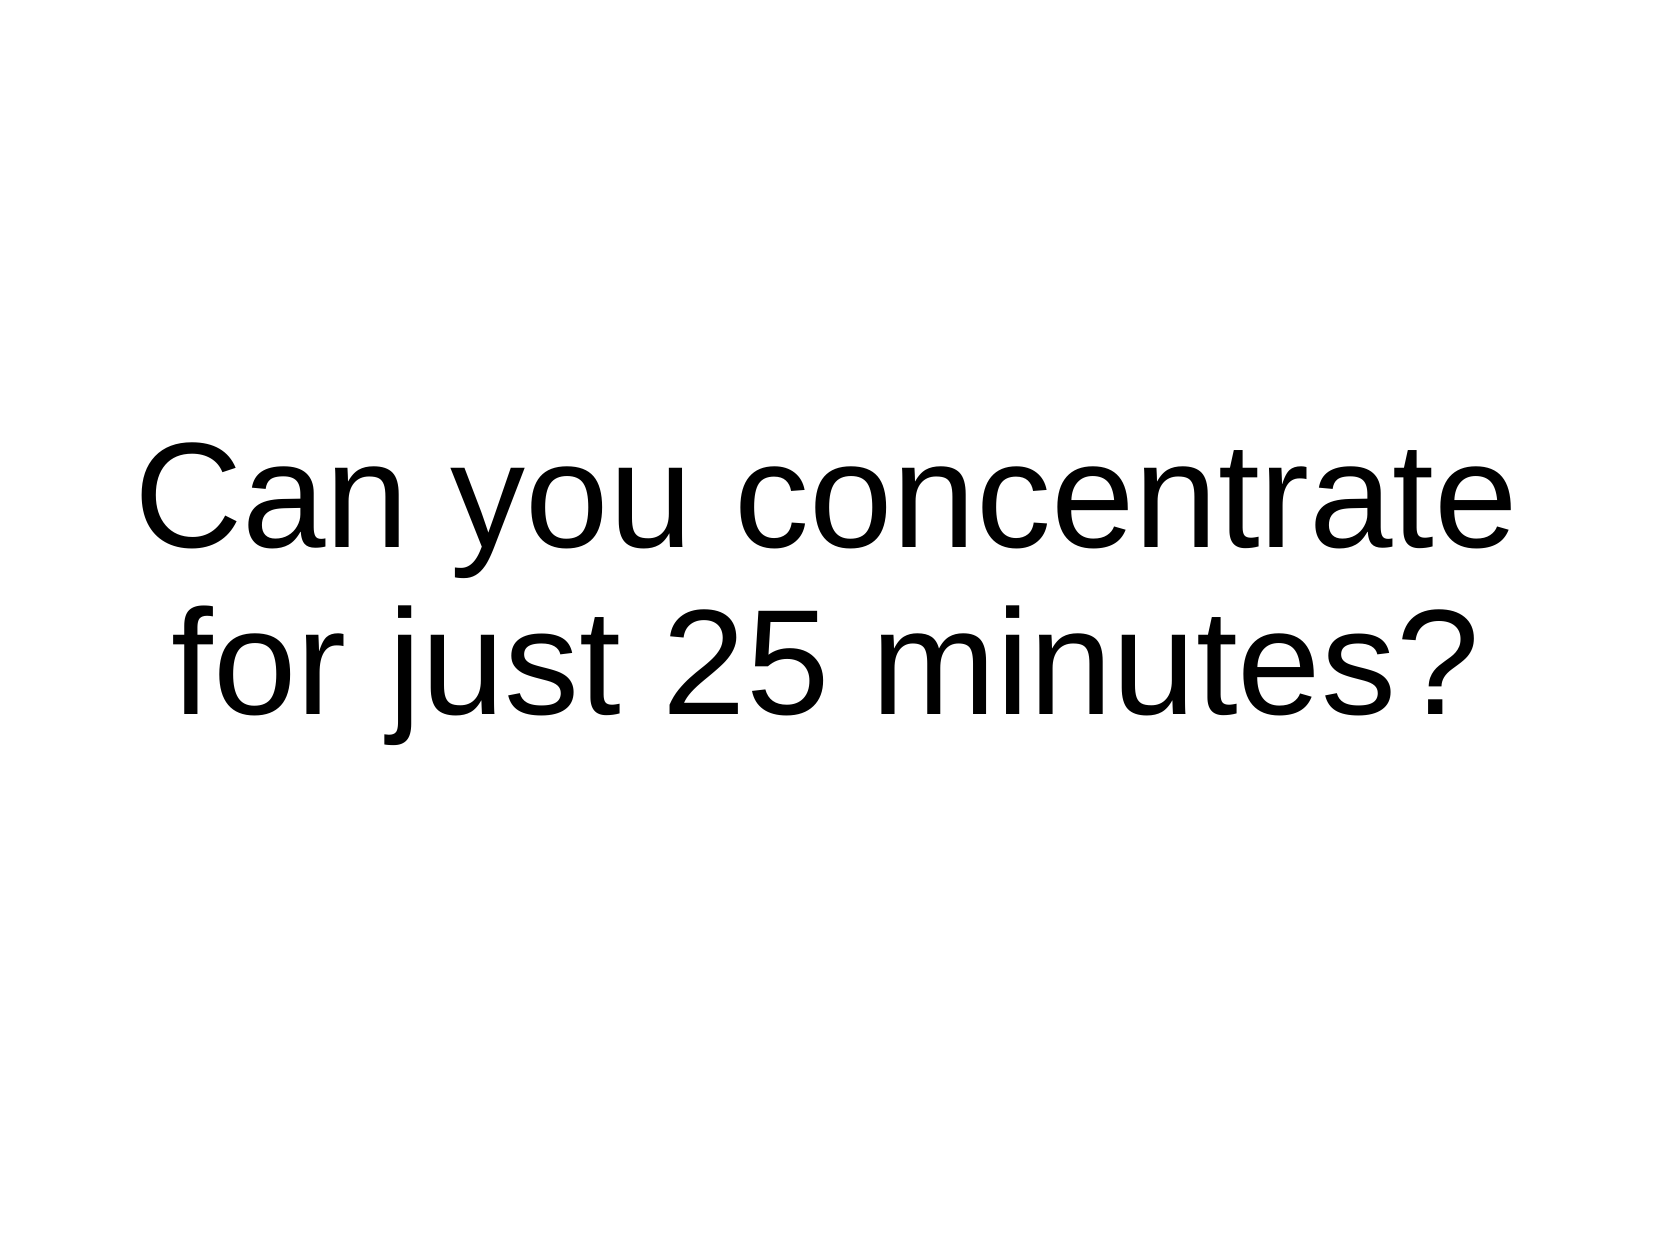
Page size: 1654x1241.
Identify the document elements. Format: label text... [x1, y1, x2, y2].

subtitle Can you concentrate for just 25 minutes? [82, 56, 1571, 1102]
